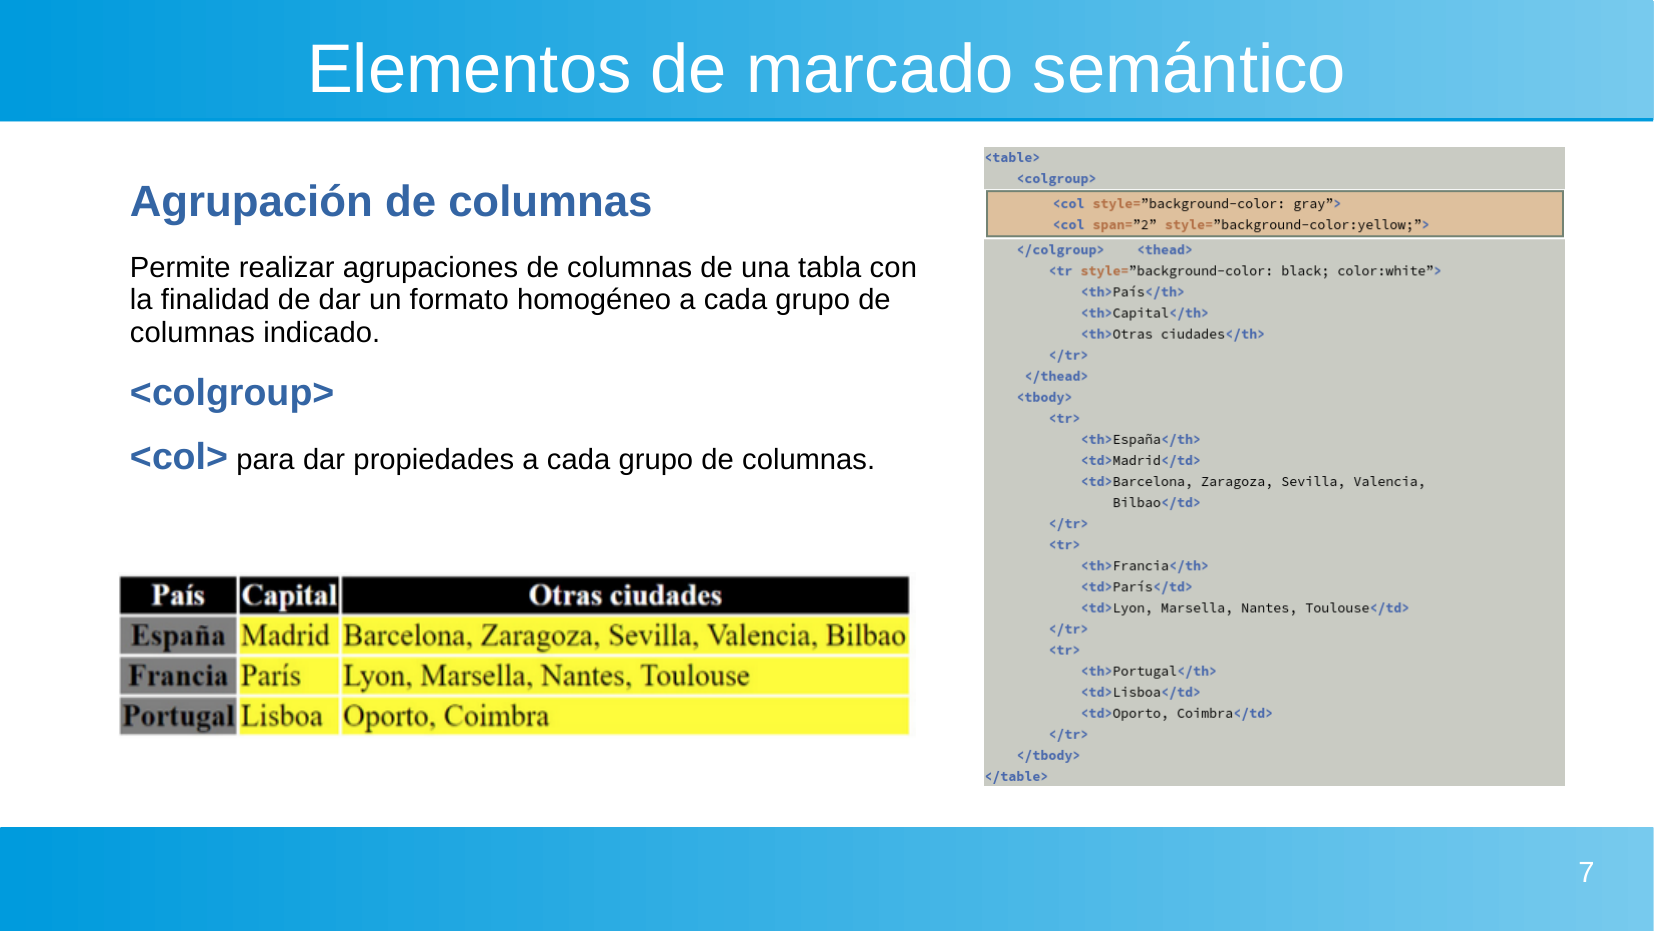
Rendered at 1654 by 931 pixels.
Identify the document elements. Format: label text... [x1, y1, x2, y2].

title Elementos de marcado semántico [59, 29, 1595, 108]
picture [118, 572, 916, 739]
list Agrupación de columnas Permite realizar agrupaciones de columnas de una tabla con la finalidad de dar un formato homogéneo a cada grupo de columnas indicado. <colgroup> <col> para dar propiedades a cada grupo de columnas. [59, 177, 945, 768]
picture [983, 147, 1565, 786]
